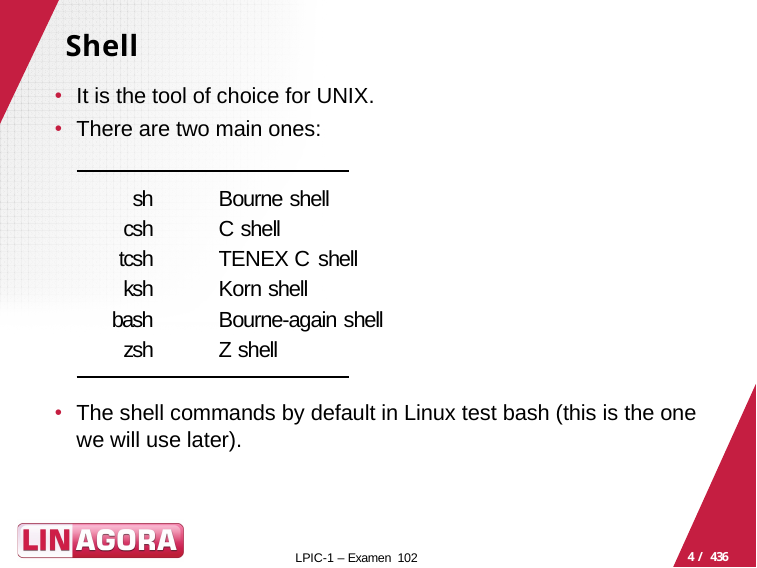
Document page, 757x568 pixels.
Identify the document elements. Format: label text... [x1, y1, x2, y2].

footer LPIC-1 – Examen 102 [293, 549, 420, 568]
text_box It is the tool of choice for UNIX. There are two main ones: The shell commands by default in Linux test bash (this is the one we will use later). [52, 81, 717, 453]
table_header [169, 179, 204, 381]
slide_number <numéro> / 436 [683, 549, 747, 568]
text_box [17, 519, 184, 562]
picture [0, 0, 352, 352]
table_header sh csh tcsh ksh bash zsh [84, 179, 169, 381]
table_header Bourne shell C shell TENEX C shell Korn shell Bourne-again shell Z shell [204, 179, 652, 381]
title Shell [63, 26, 692, 62]
